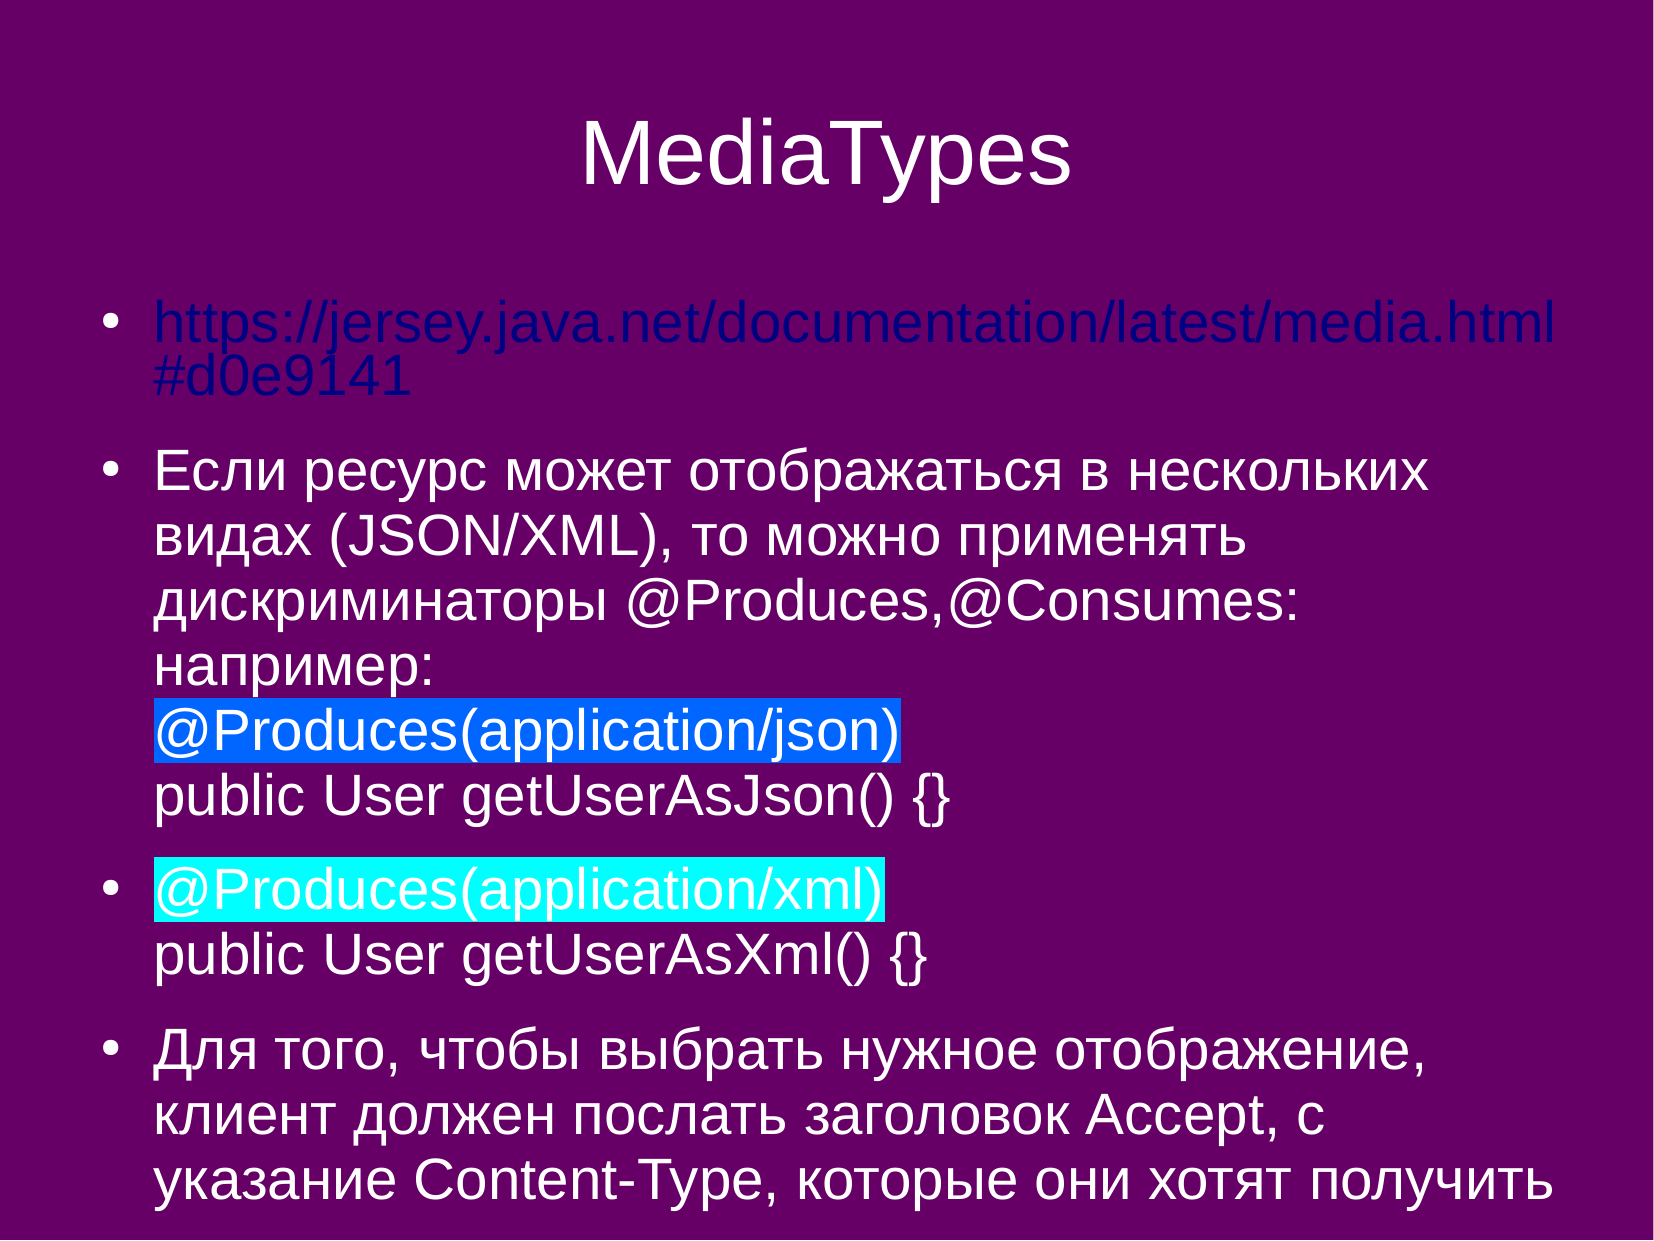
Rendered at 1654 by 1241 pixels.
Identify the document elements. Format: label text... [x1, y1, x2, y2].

list https://jersey.java.net/documentation/latest/media.html#d0e9141 Если ресурс может отображаться в нескольких видах (JSON/XML), то можно применять дискриминаторы @Produces,@Consumes: например: @Produces(application/json) public User getUserAsJson() {} @Produces(application/xml) public User getUserAsXml() {} Для того, чтобы выбрать нужное отображение, клиент должен послать заголовок Accept, с указание Content-Type, которые они хотят получить [82, 290, 1571, 1157]
title MediaTypes [82, 49, 1571, 257]
